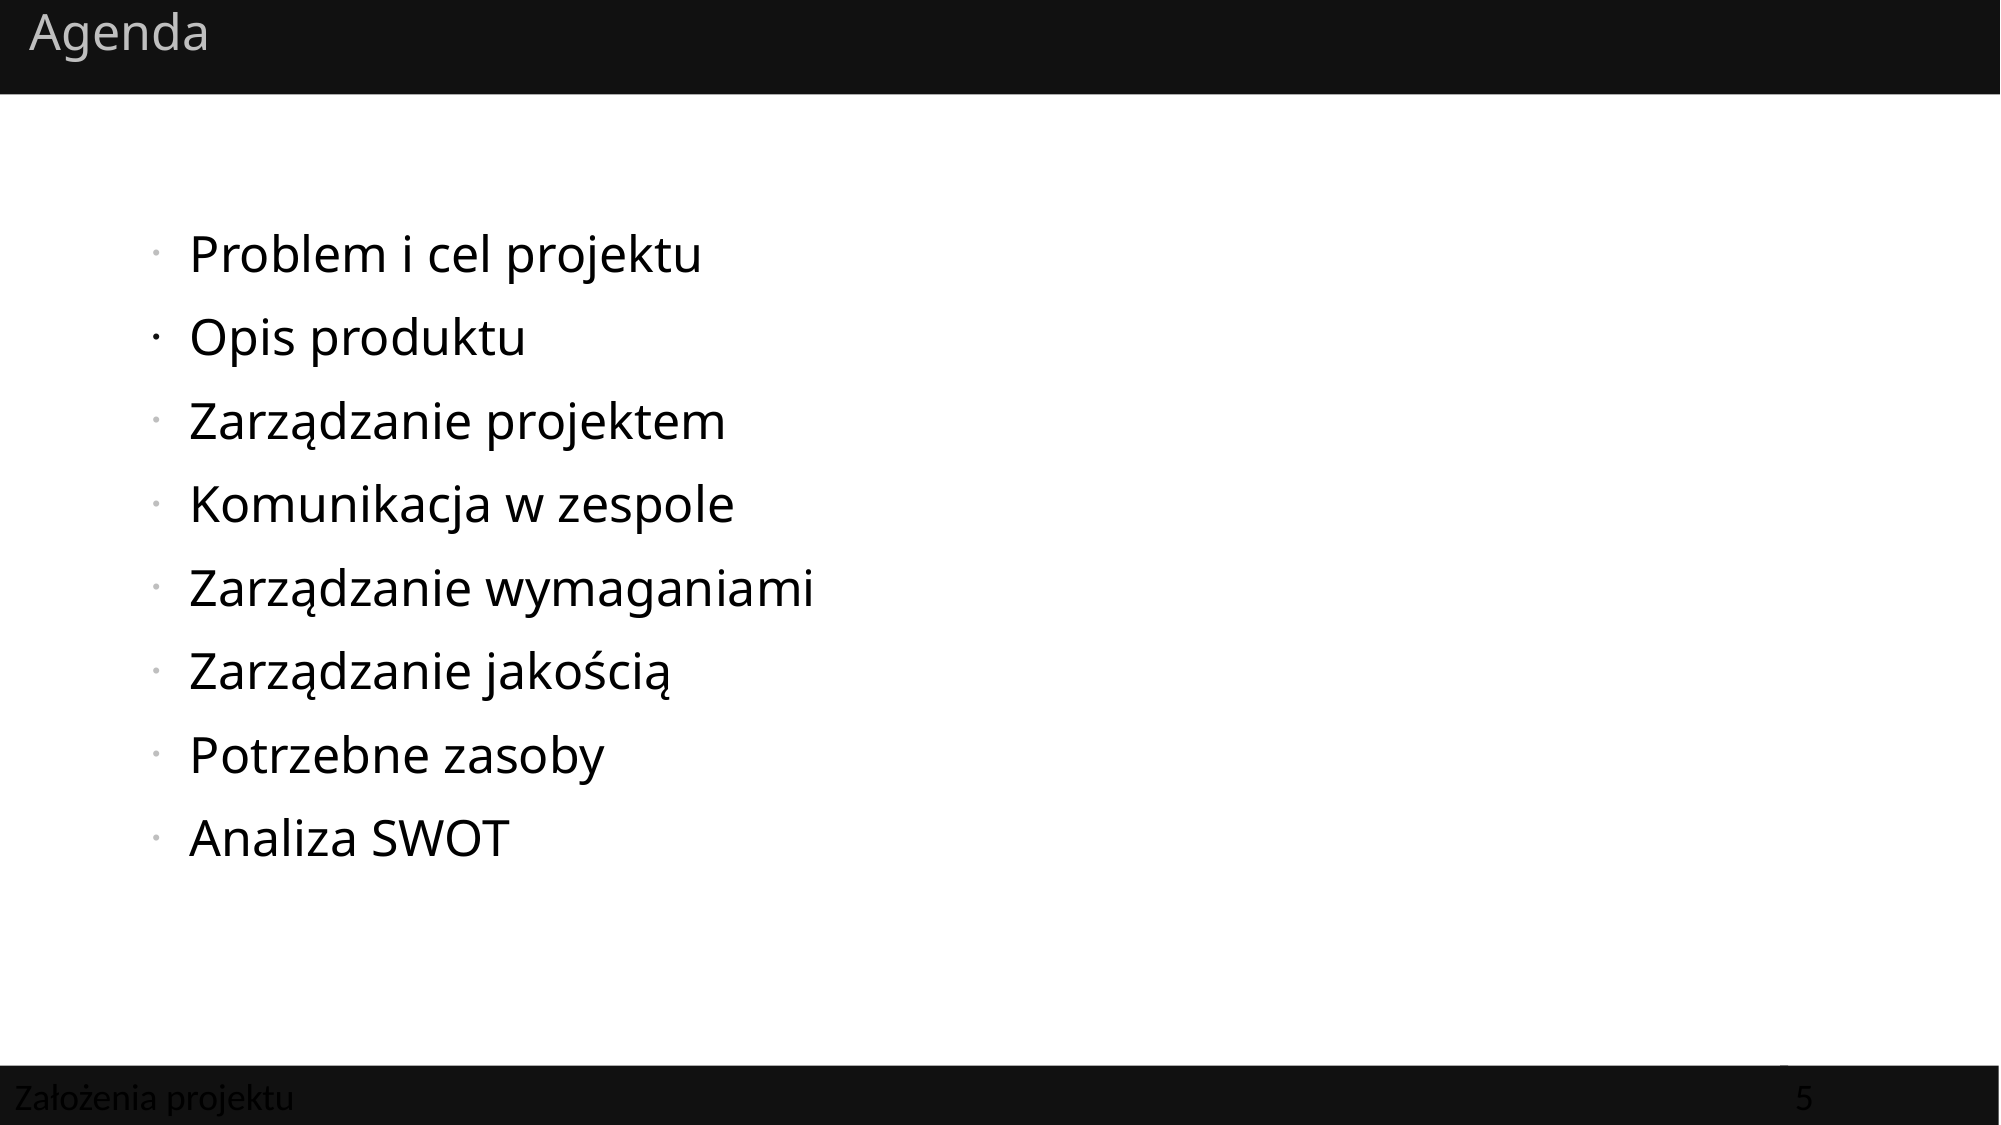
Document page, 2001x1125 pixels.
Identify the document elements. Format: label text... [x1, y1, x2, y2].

slide_number <number> [1780, 1065, 1999, 1125]
title Agenda [0, 0, 2000, 95]
list Problem i cel projektu Opis produktu Zarządzanie projektem Komunikacja w zespole Zarządzanie wymaganiami Zarządzanie jakością Potrzebne zasoby Analiza SWOT [137, 221, 1167, 925]
footer Założenia projektu [0, 1065, 1780, 1125]
